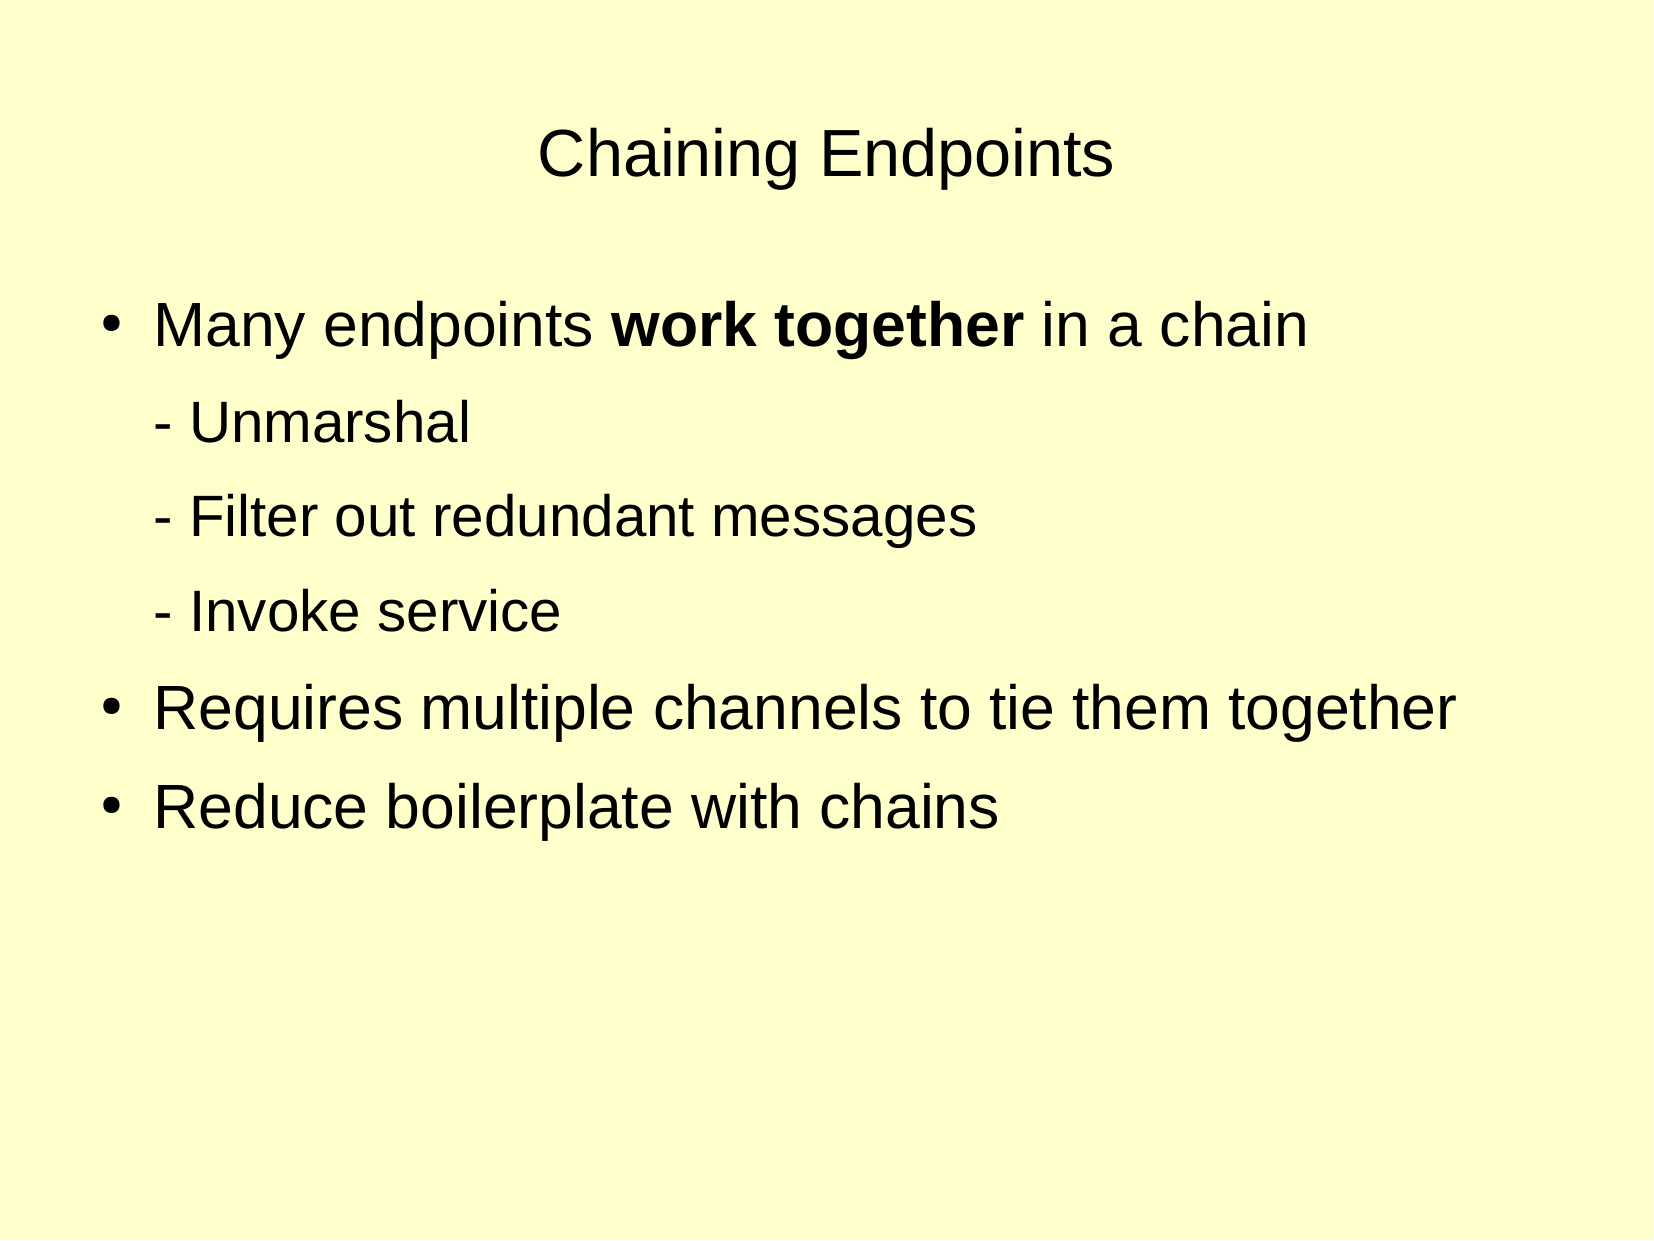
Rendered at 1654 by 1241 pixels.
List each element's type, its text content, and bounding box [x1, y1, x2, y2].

title Chaining Endpoints [82, 49, 1571, 257]
list Many endpoints work together in a chain - Unmarshal - Filter out redundant messages - Invoke service Requires multiple channels to tie them together Reduce boilerplate with chains [82, 290, 1571, 1169]
